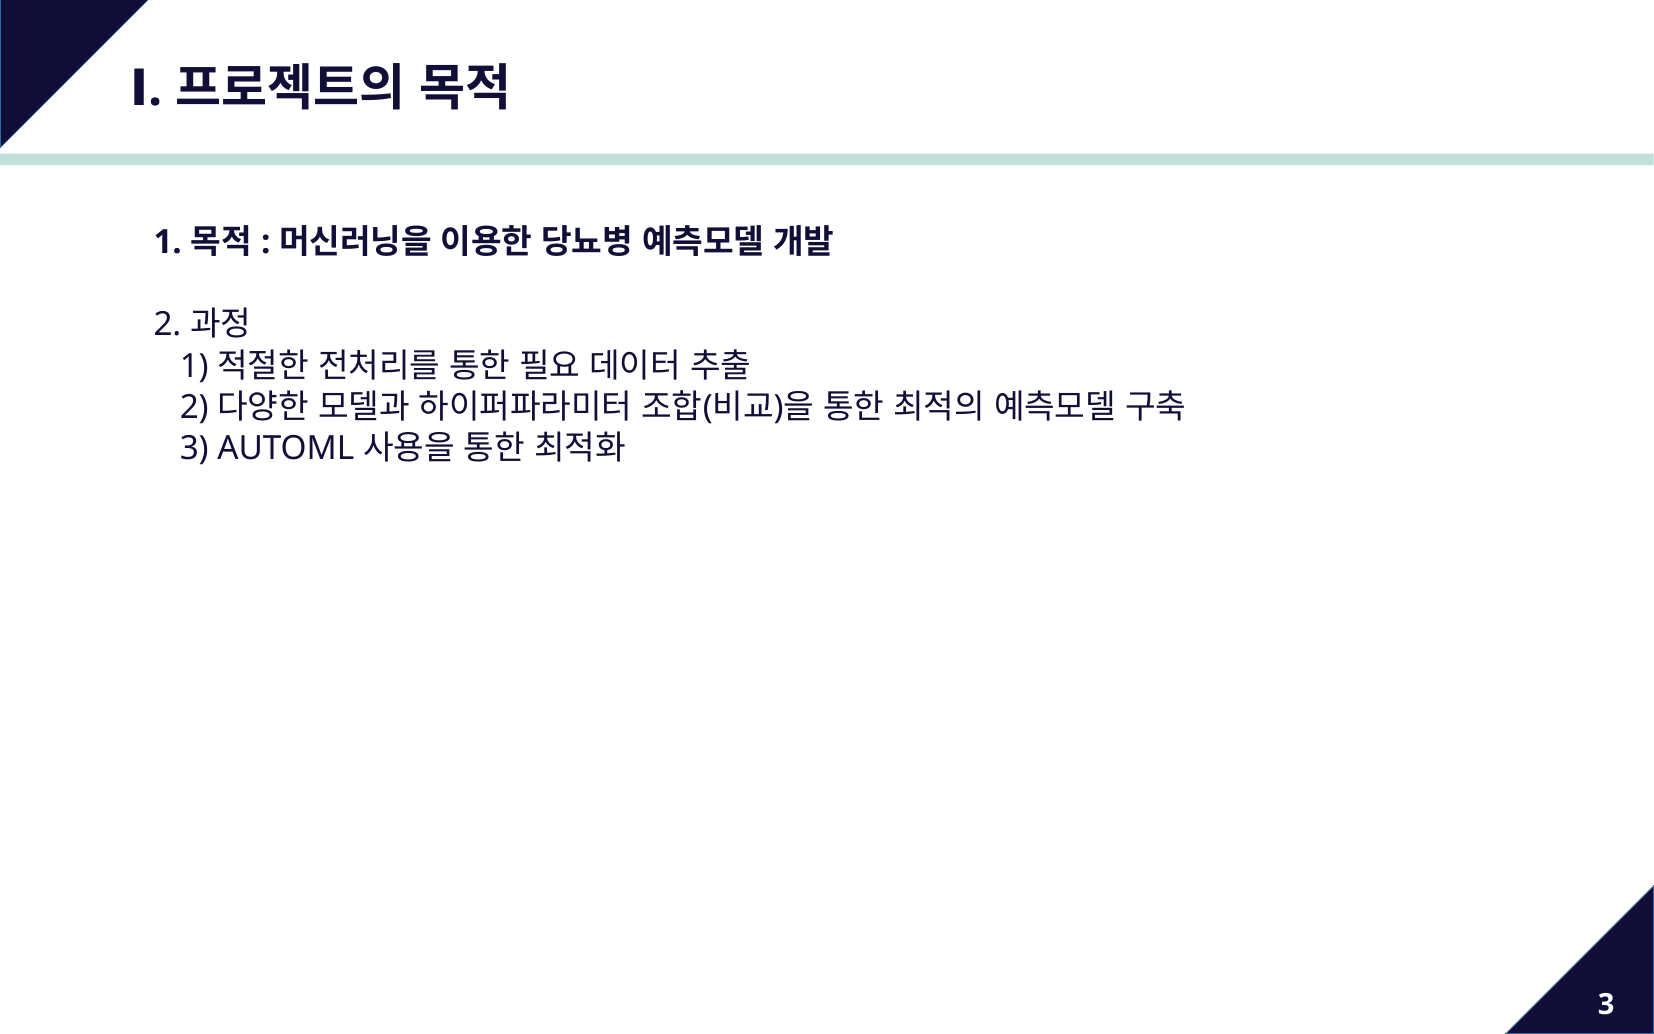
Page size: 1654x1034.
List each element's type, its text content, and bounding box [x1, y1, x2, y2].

title Ⅰ. 프로젝트의 목적 [129, 41, 1618, 148]
text_box <숫자> [1559, 974, 1654, 1033]
list 1. 목적 : 머신러닝을 이용한 당뇨병 예측모델 개발 2. 과정 1) 적절한 전처리를 통한 필요 데이터 추출 2) 다양한 모델과 하이퍼파라미터 조합(비교)을 통한 최적의 예측모델 구축 3) AUTOML 사용을 통한 최적화 [82, 177, 1571, 975]
